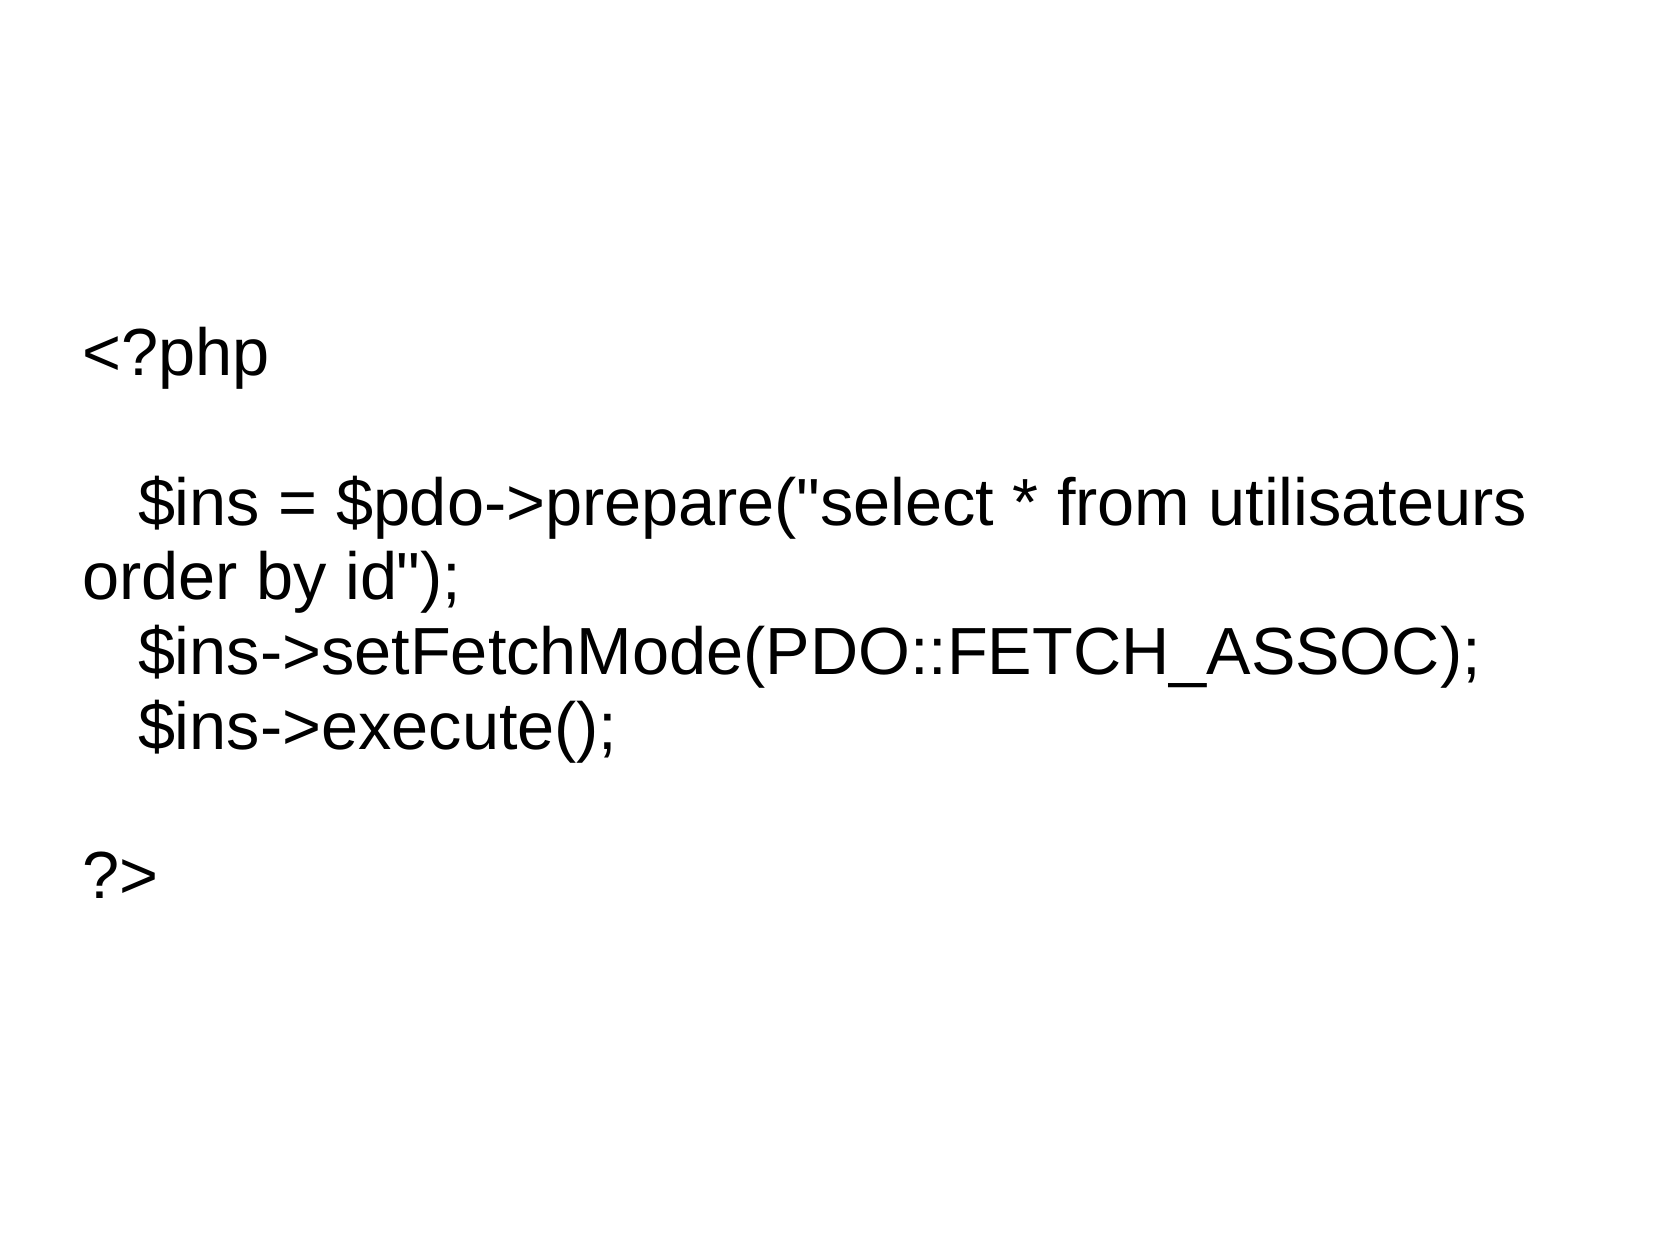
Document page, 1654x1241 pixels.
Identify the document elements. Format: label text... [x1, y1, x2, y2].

subtitle <?php $ins = $pdo->prepare("select * from utilisateurs order by id"); $ins->setFetchMode(PDO::FETCH_ASSOC); $ins->execute(); ?> [82, 47, 1571, 1182]
